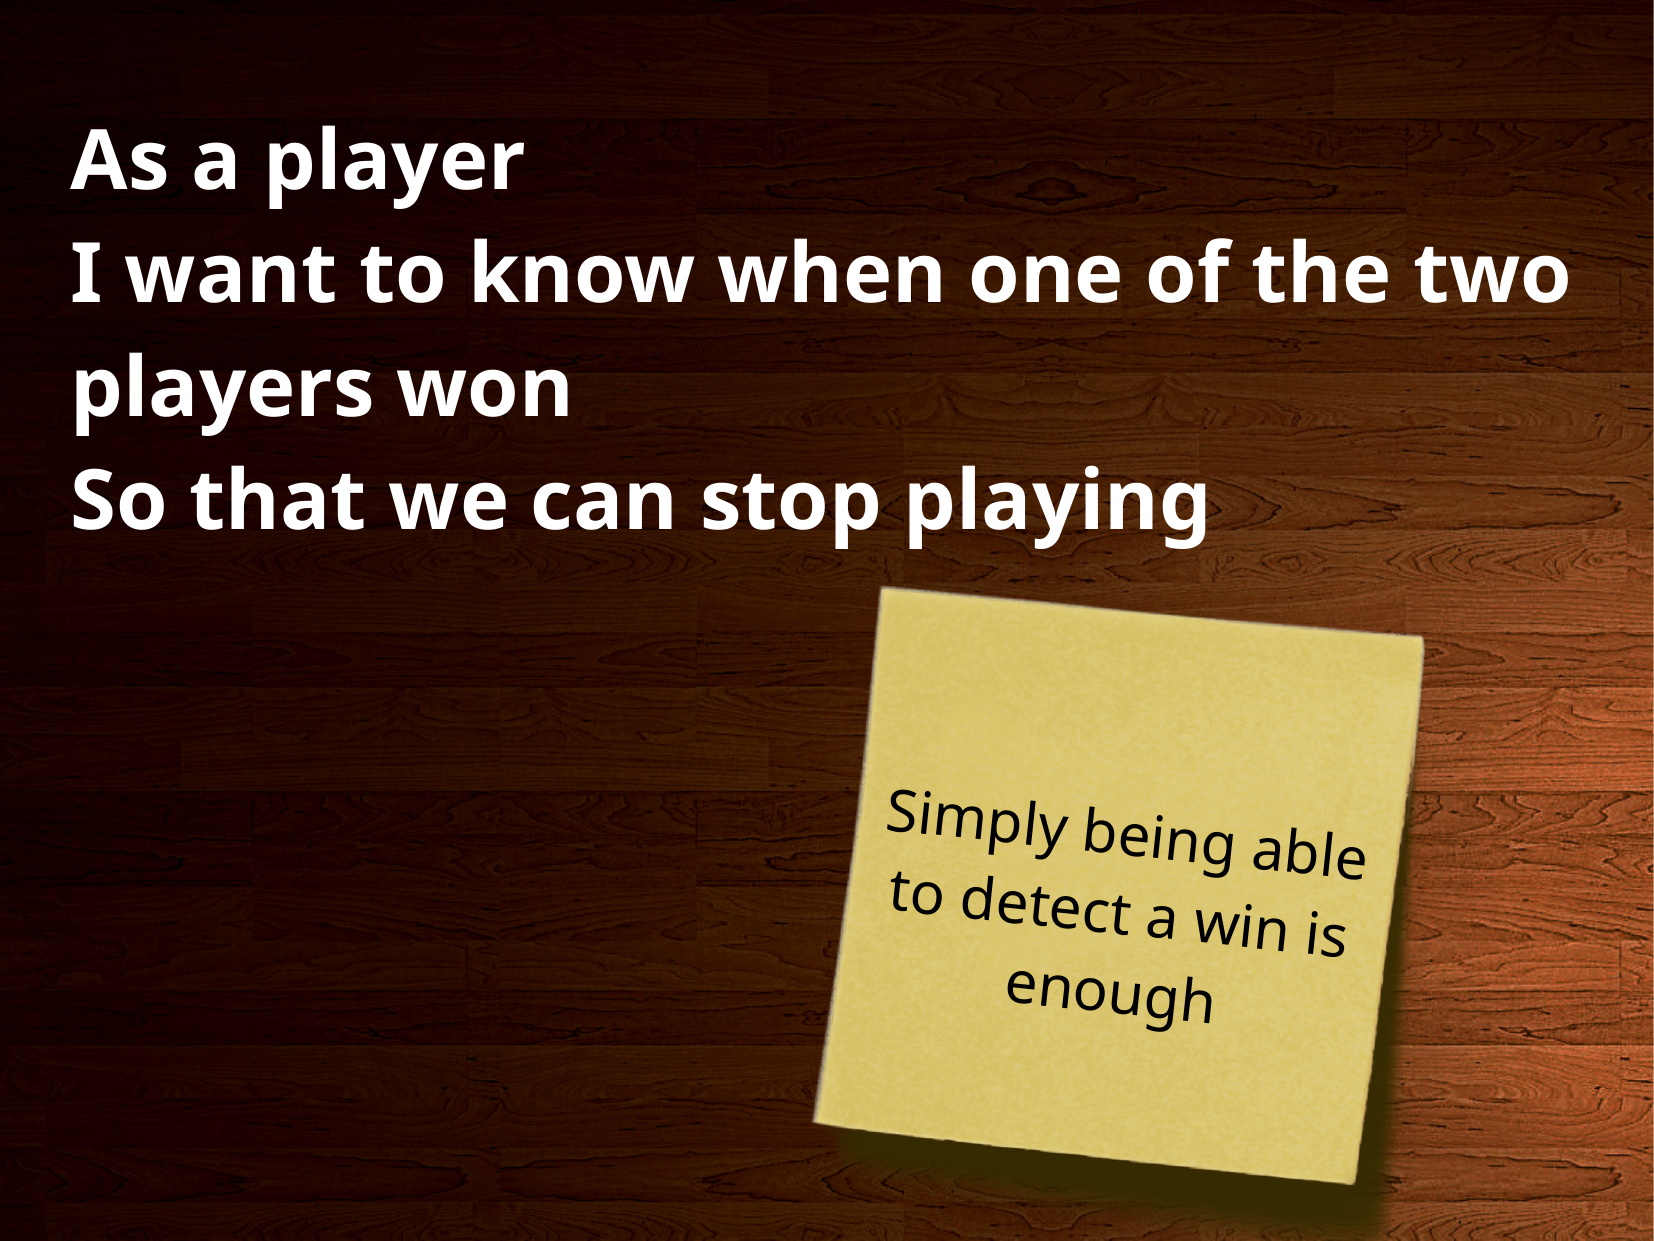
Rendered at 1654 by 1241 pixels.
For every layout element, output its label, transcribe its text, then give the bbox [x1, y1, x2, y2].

title As a player I want to know when one of the two players won So that we can stop playing [70, 140, 1619, 514]
subtitle Simply being able to detect a win is enough [844, 590, 1395, 1233]
picture [0, 0, 1654, 1241]
